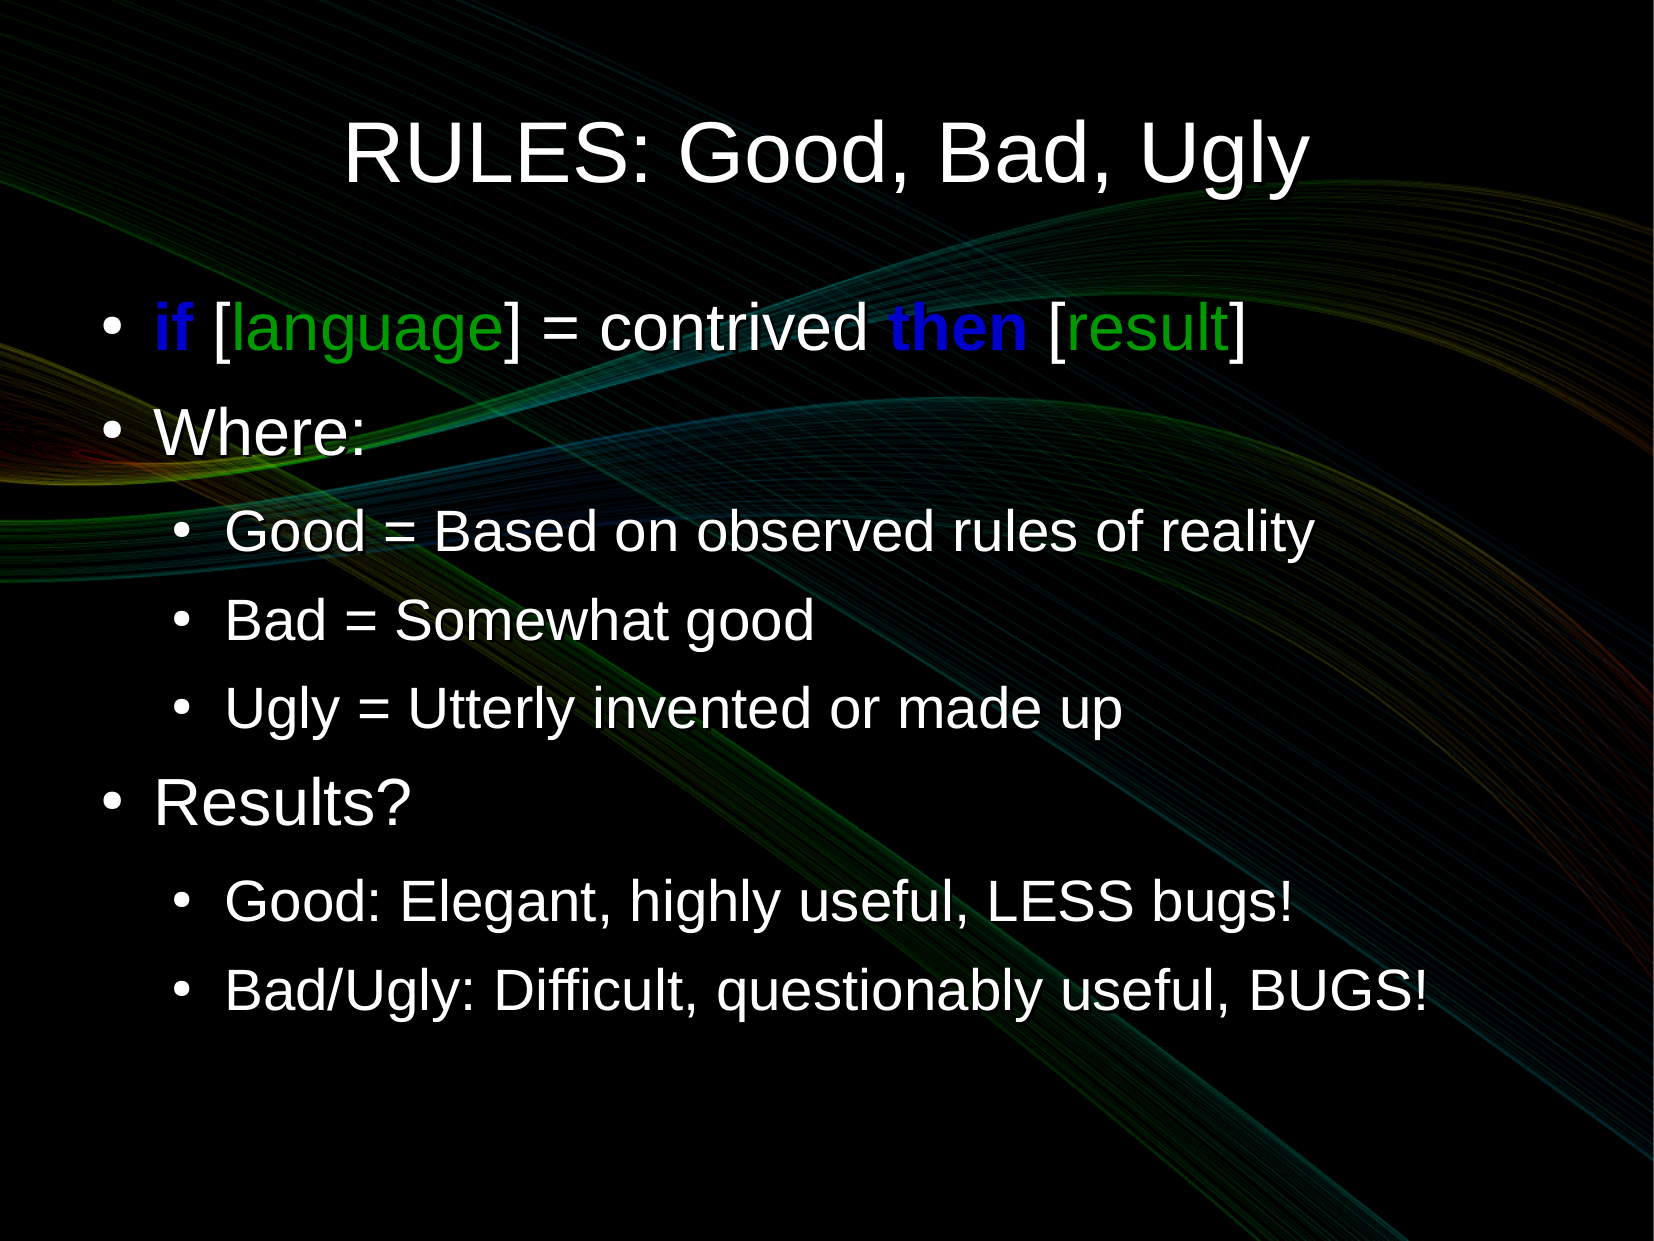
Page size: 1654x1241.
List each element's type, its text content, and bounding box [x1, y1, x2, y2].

picture [0, 0, 1654, 1241]
title RULES: Good, Bad, Ugly [82, 49, 1571, 257]
list if [language] = contrived then [result] Where: Good = Based on observed rules of reality Bad = Somewhat good Ugly = Utterly invented or made up Results? Good: Elegant, highly useful, LESS bugs! Bad/Ugly: Difficult, questionably useful, BUGS! [82, 290, 1571, 1023]
